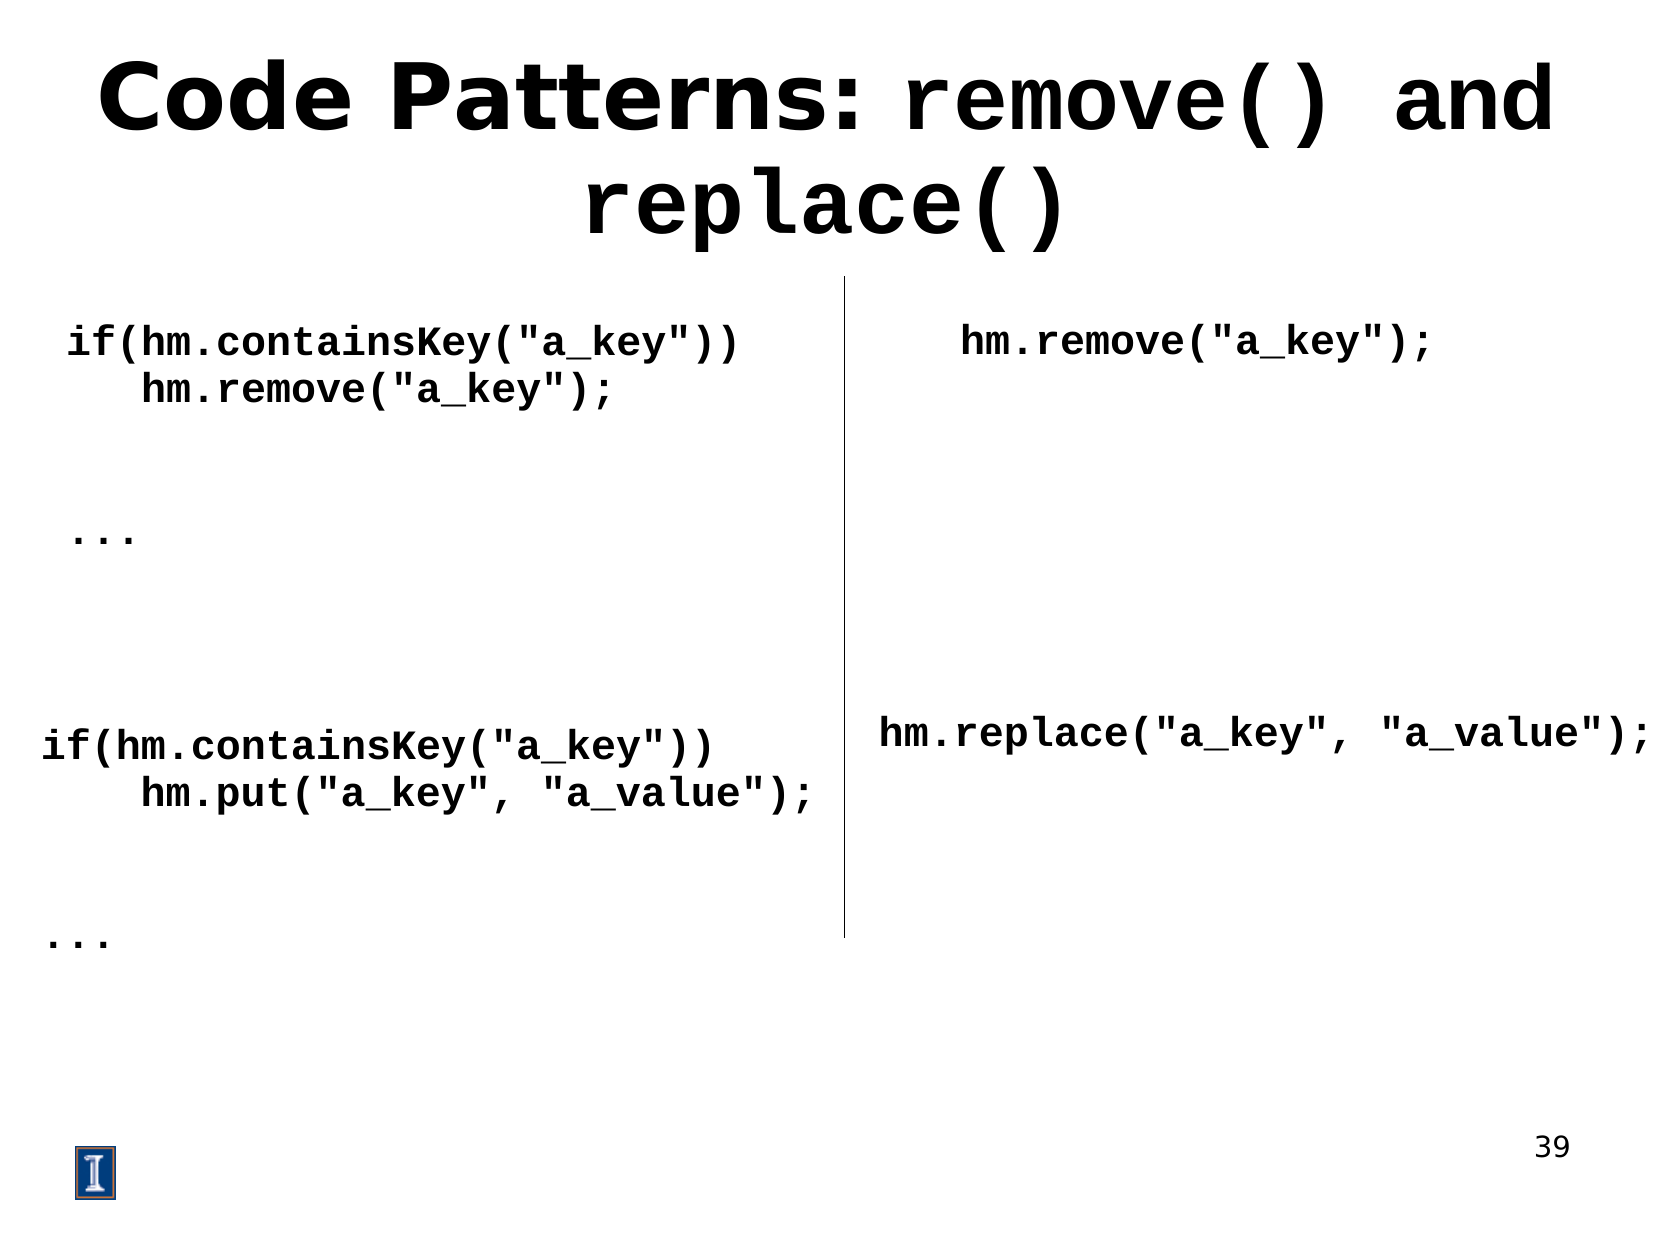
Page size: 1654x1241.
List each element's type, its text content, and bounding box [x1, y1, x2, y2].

text_box if(hm.containsKey("a_key")) hm.put("a_key", "a_value"); ... [25, 717, 1001, 971]
text_box hm.replace("a_key", "a_value"); [863, 703, 1654, 767]
text_box hm.remove("a_key"); [945, 312, 1471, 376]
title Code Patterns: remove() and replace() [82, 44, 1571, 262]
text_box if(hm.containsKey("a_key")) hm.remove("a_key"); ... [51, 313, 776, 568]
picture [75, 1146, 116, 1200]
